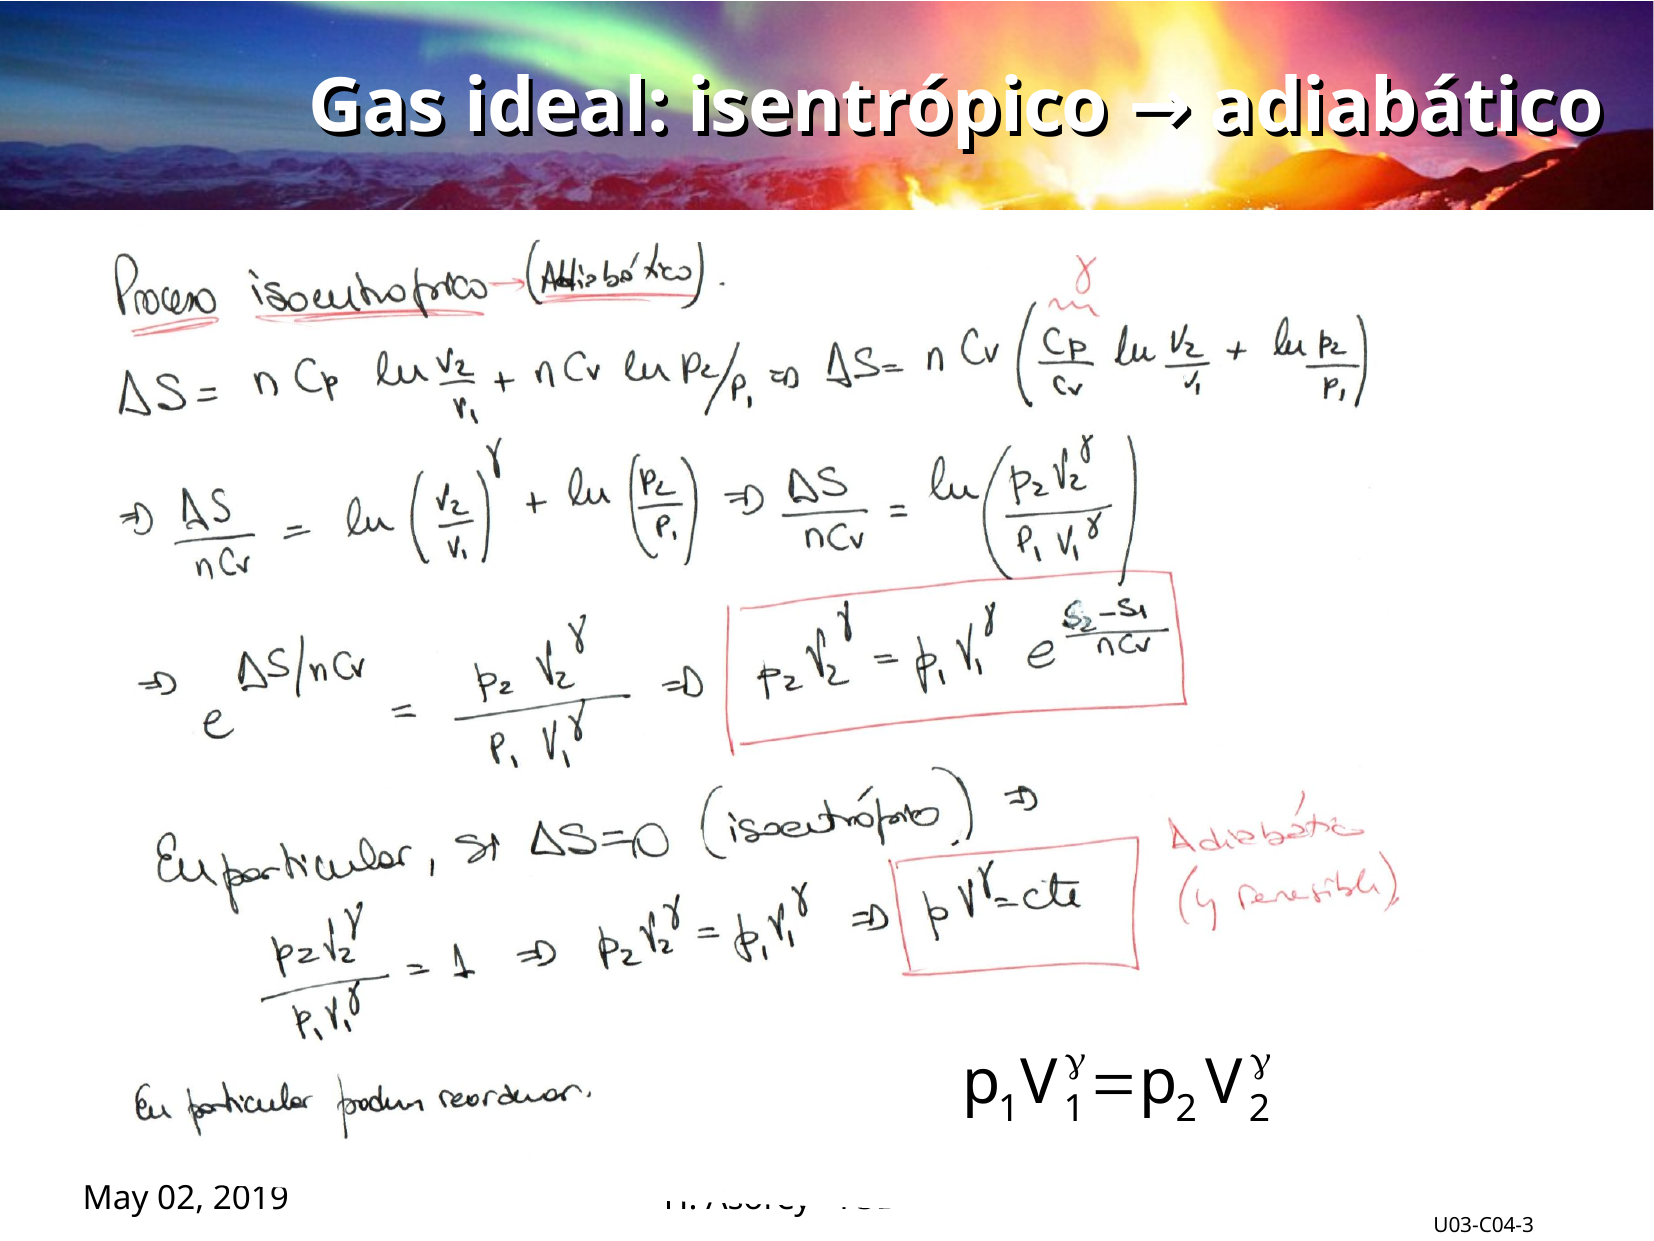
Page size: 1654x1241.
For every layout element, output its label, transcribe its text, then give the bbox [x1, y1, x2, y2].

text_box U03-C04-3 [1268, 1145, 1621, 1238]
picture [0, 1, 1654, 210]
picture [78, 221, 1468, 1228]
chart [956, 1043, 1279, 1131]
title Gas ideal: isentrópico → adiabático [45, 15, 1606, 191]
